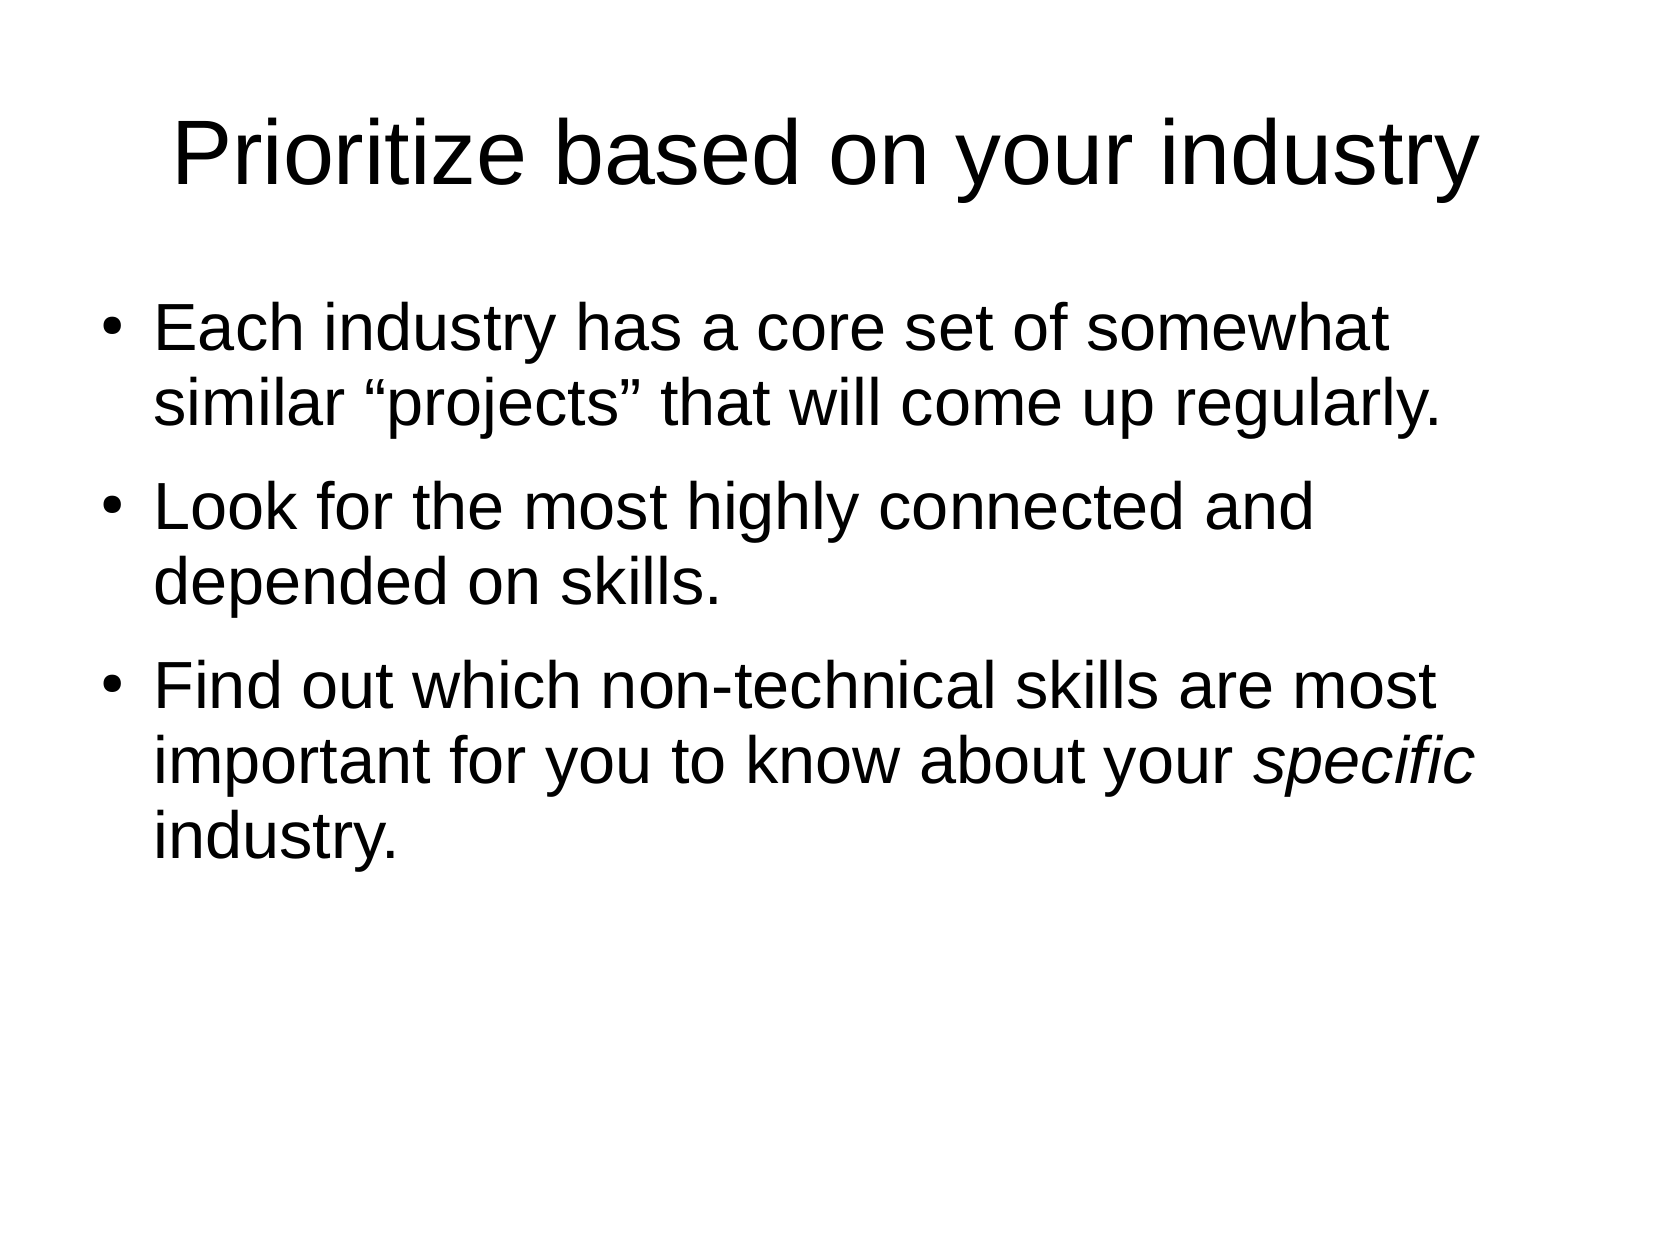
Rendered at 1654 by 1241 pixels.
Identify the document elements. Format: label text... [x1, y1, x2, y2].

title Prioritize based on your industry [82, 49, 1571, 257]
list Each industry has a core set of somewhat similar “projects” that will come up regularly. Look for the most highly connected and depended on skills. Find out which non-technical skills are most important for you to know about your specific industry. [82, 290, 1571, 1010]
